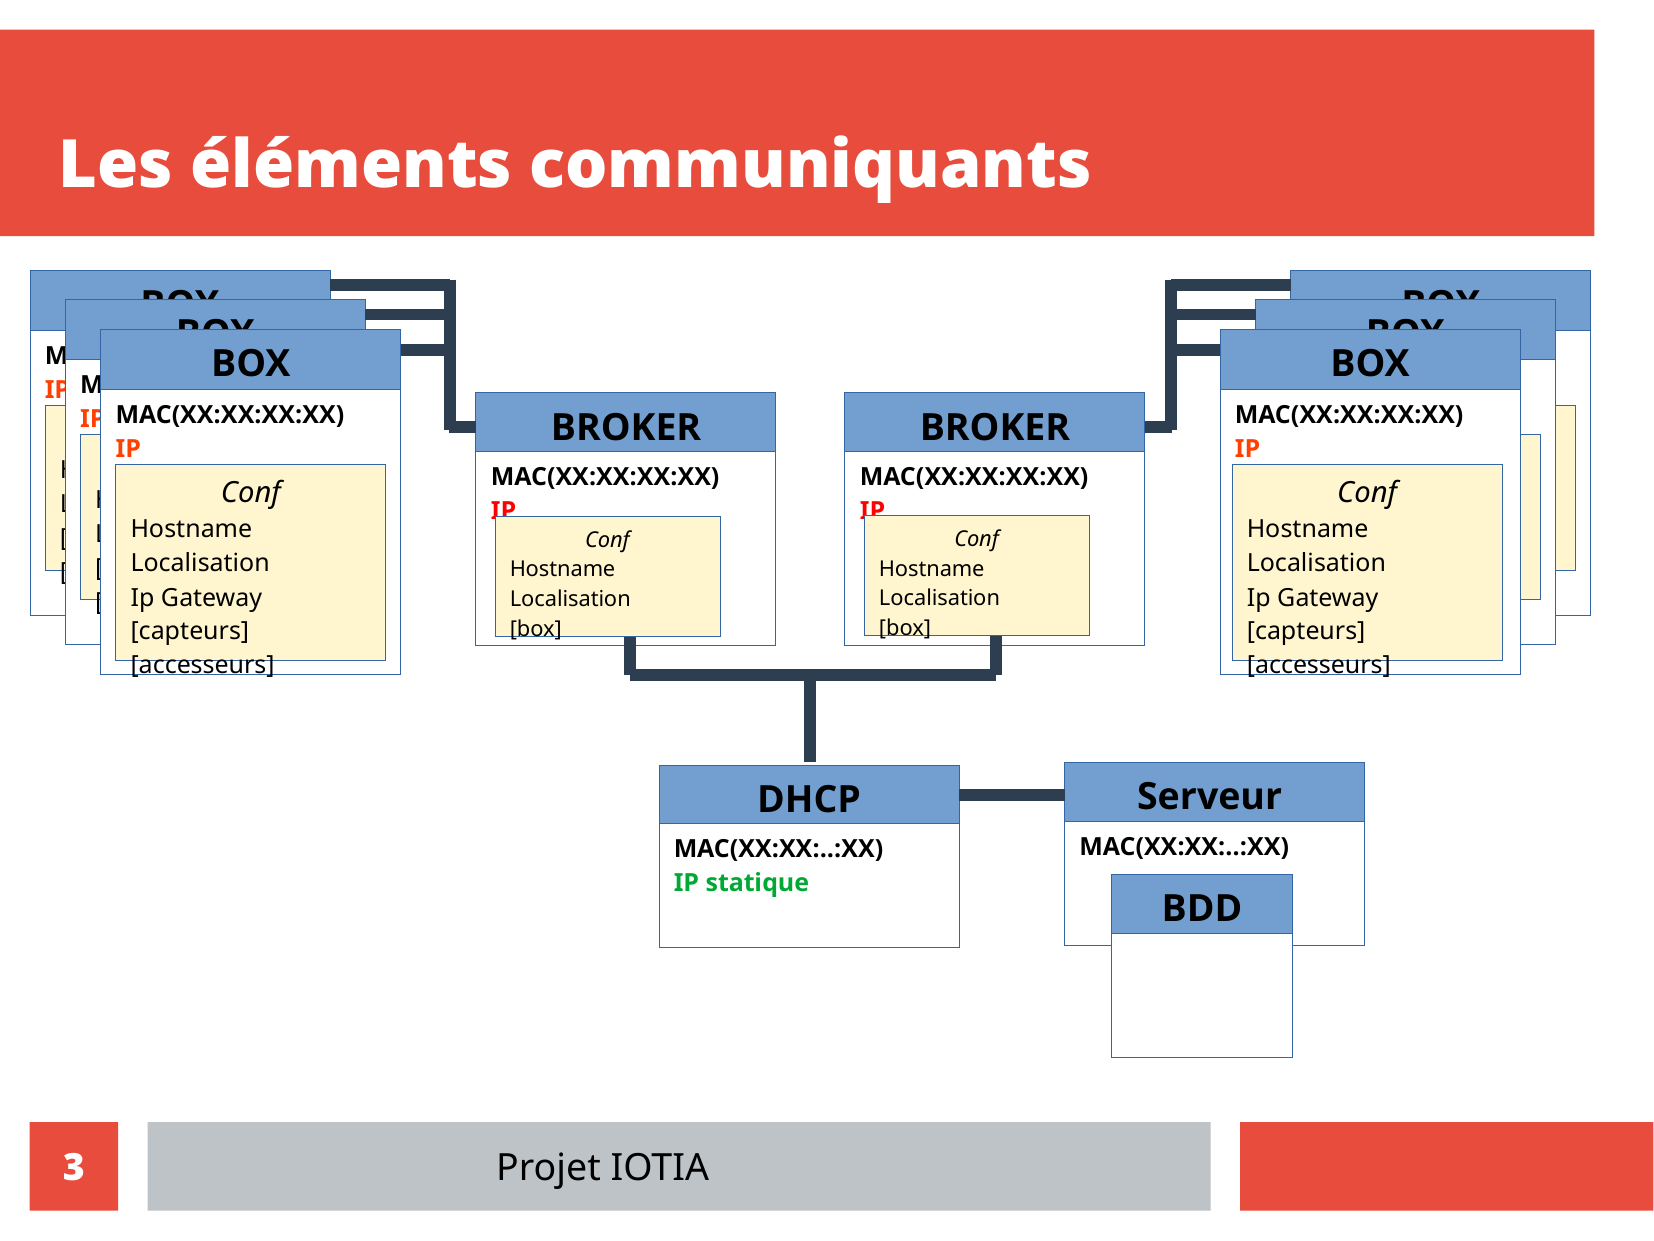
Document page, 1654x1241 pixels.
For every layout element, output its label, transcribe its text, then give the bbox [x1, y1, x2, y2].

text_box BOX [100, 329, 401, 389]
text_box BOX [1255, 299, 1556, 359]
text_box MAC(XX:XX:XX:XX) IP [1250, 661, 1386, 675]
text_box MAC(XX:XX:XX:XX) IP [134, 661, 270, 675]
text_box Serveur [1064, 762, 1365, 821]
text_box Conf Hostname Localisation Ip Gateway [capteurs] [accesseurs] [1232, 464, 1503, 661]
title Les éléments communiquants [59, 59, 1595, 207]
text_box Conf Hostname Localisation [capteurs] [accesseurs] [45, 405, 65, 571]
text_box MAC(XX:XX:XX:XX) IP [1556, 330, 1591, 616]
text_box MAC(XX:XX:XX:XX) IP [475, 451, 776, 646]
text_box MAC(XX:XX:..:XX) [1064, 821, 1365, 946]
text_box BOX [210, 324, 222, 329]
text_box Conf Hostname Localisation [capteurs] [accesseurs] [1556, 405, 1576, 571]
text_box Conf Hostname Localisation [box] [864, 515, 1090, 636]
text_box Conf Hostname Localisation Ip Gateway [capteurs] [accesseurs] [115, 464, 386, 661]
text_box MAC(XX:XX:XX:XX) IP [1220, 389, 1521, 675]
text_box [1111, 933, 1293, 1058]
text_box Conf Hostname Localisation [capteurs] [accesseurs] [1521, 434, 1541, 600]
text_box BROKER [475, 392, 776, 451]
text_box BROKER [844, 392, 1145, 451]
text_box Conf Hostname Localisation [capteurs] [accesseurs] [80, 434, 100, 600]
text_box Conf Hostname Localisation [box] [495, 516, 721, 637]
text_box DHCP [659, 765, 960, 823]
text_box MAC(XX:XX:XX:XX) IP [1521, 359, 1556, 645]
text_box BOX [1220, 329, 1521, 389]
text_box BOX [1400, 324, 1412, 329]
text_box MAC(XX:XX:XX:XX) IP [30, 330, 65, 616]
text_box BOX [1290, 270, 1591, 330]
text_box BOX [65, 299, 366, 359]
text_box BOX [30, 270, 331, 330]
text_box MAC(XX:XX:XX:XX) IP [65, 359, 100, 645]
text_box BDD [1111, 874, 1293, 933]
text_box MAC(XX:XX:XX:XX) IP [844, 451, 1145, 646]
text_box MAC(XX:XX:XX:XX) IP [100, 389, 401, 675]
text_box MAC(XX:XX:..:XX) IP statique [659, 823, 960, 948]
